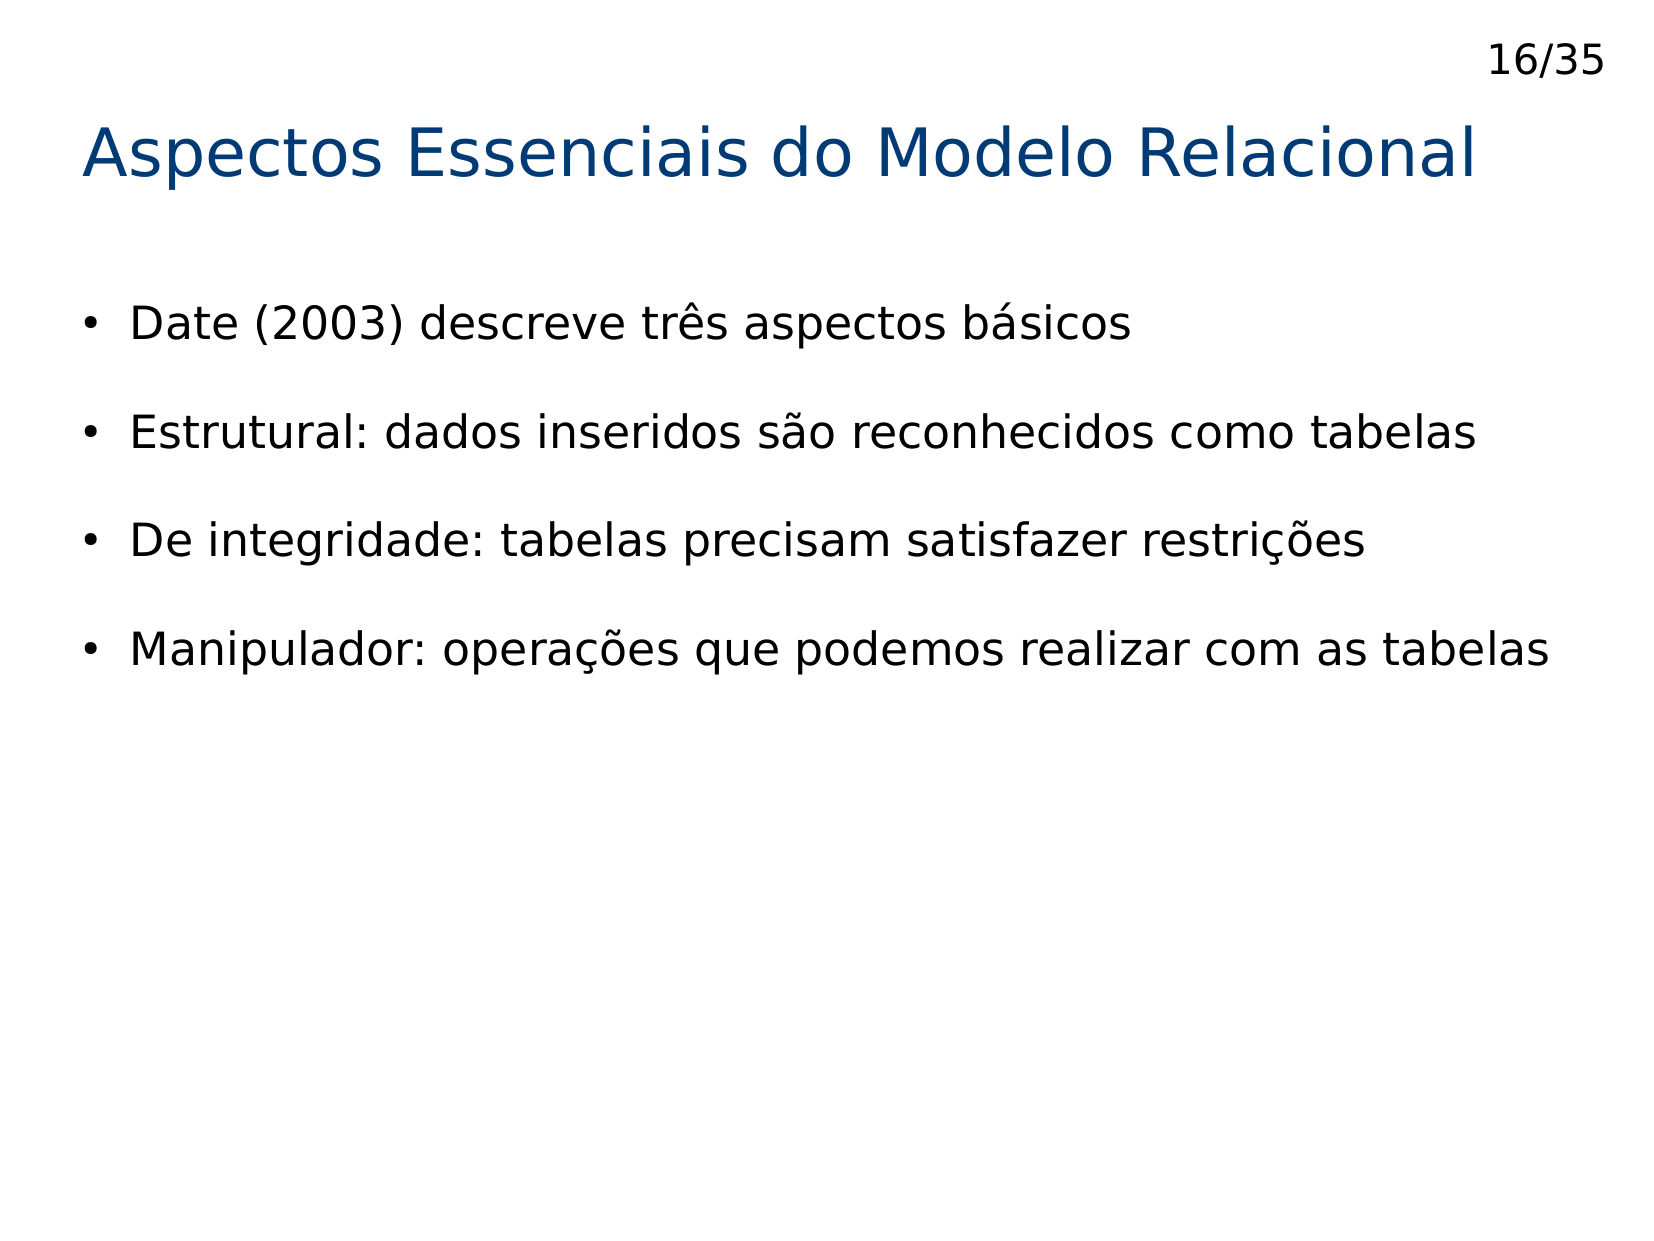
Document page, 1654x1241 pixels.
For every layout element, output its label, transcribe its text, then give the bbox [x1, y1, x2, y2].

title Aspectos Essenciais do Modelo Relacional [82, 82, 1571, 224]
list Date (2003) descreve três aspectos básicos Estrutural: dados inseridos são reconhecidos como tabelas De integridade: tabelas precisam satisfazer restrições Manipulador: operações que podemos realizar com as tabelas [82, 289, 1571, 1108]
